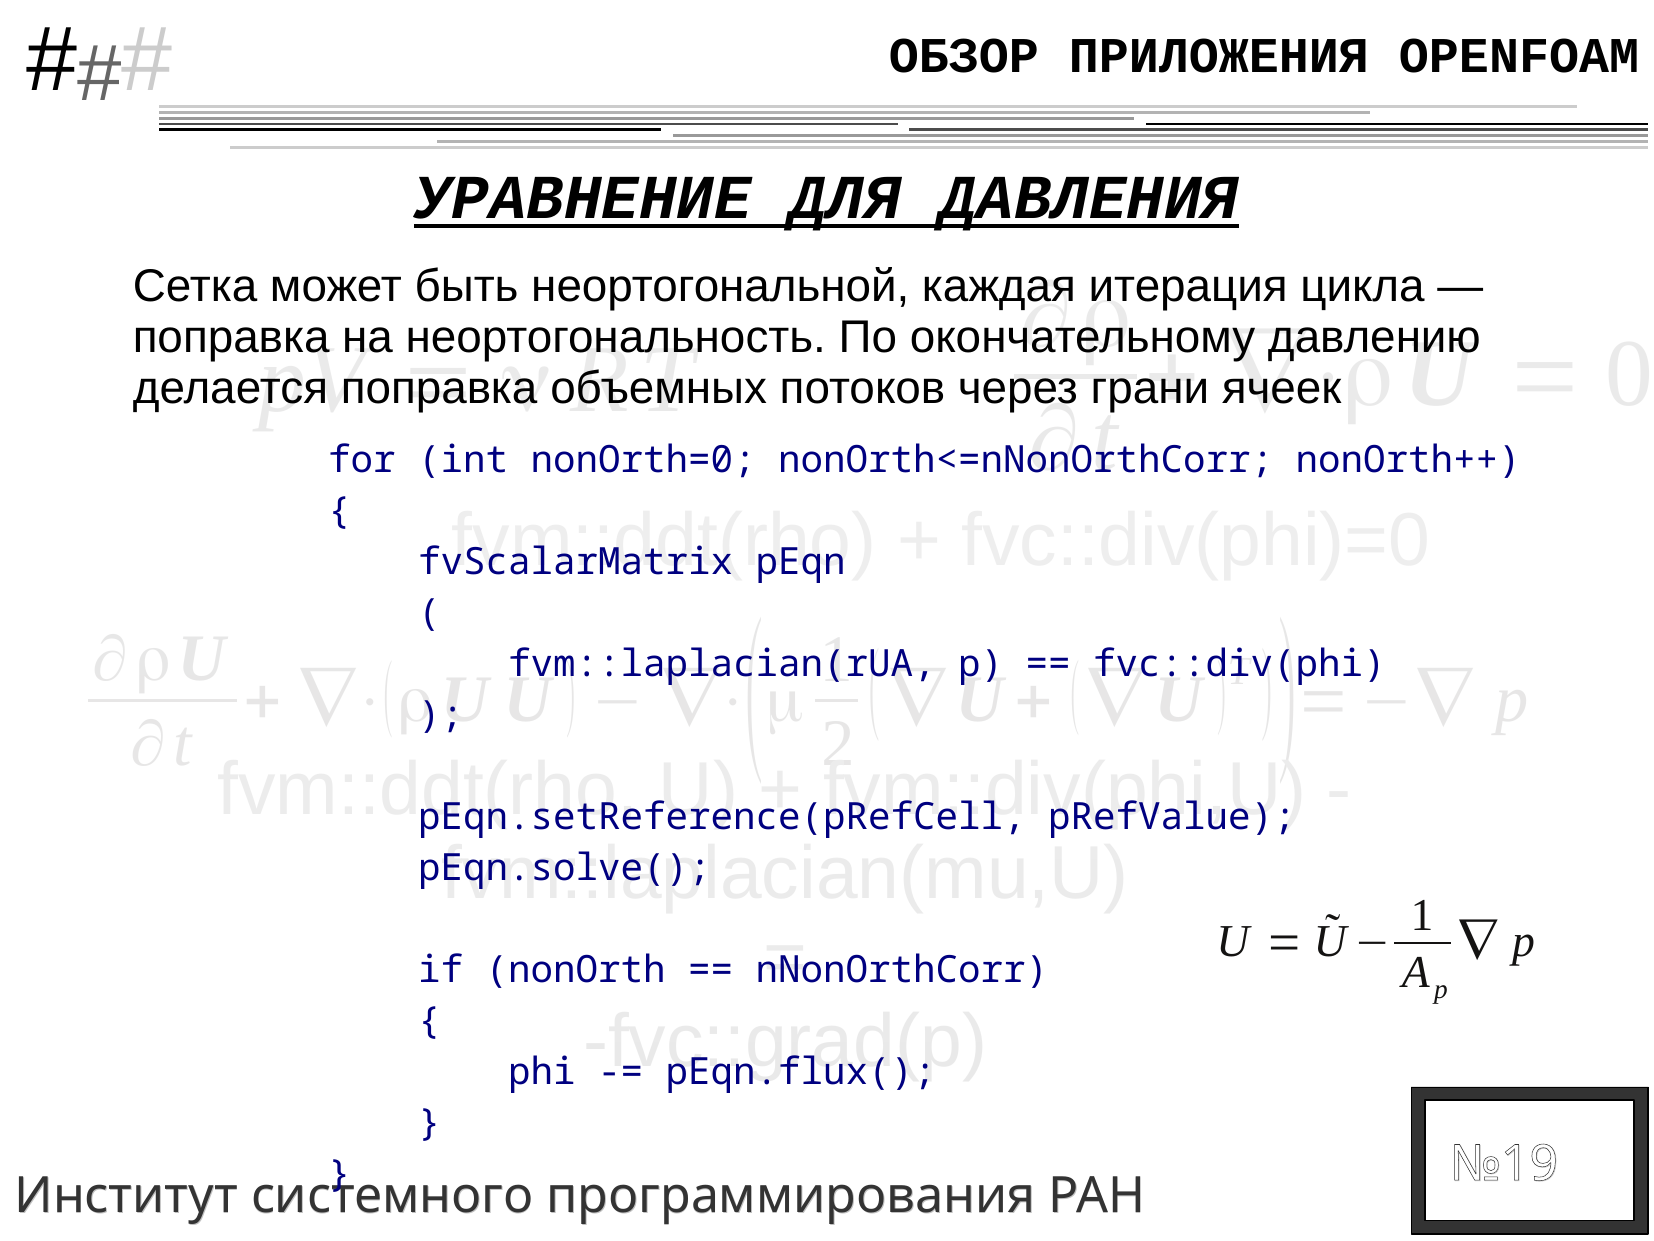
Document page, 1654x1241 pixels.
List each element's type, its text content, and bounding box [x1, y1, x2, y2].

chart [1210, 889, 1542, 1004]
text_box for (int nonOrth=0; nonOrth<=nNonOrthCorr; nonOrth++) { fvScalarMatrix pEqn ( fvm::laplacian(rUA, p) == fvc::div(phi) ); pEqn.setReference(pRefCell, pRefValue); pEqn.solve(); if (nonOrth == nNonOrthCorr) { phi -= pEqn.flux(); } } [43, 425, 1536, 1082]
title УРАВНЕНИЕ ДЛЯ ДАВЛЕНИЯ [0, 147, 1654, 257]
text_box Сетка может быть неортогональной, каждая итерация цикла — поправка на неортогональность. По окончательному давлению делается поправка объемных потоков через грани ячеек [118, 252, 1595, 422]
